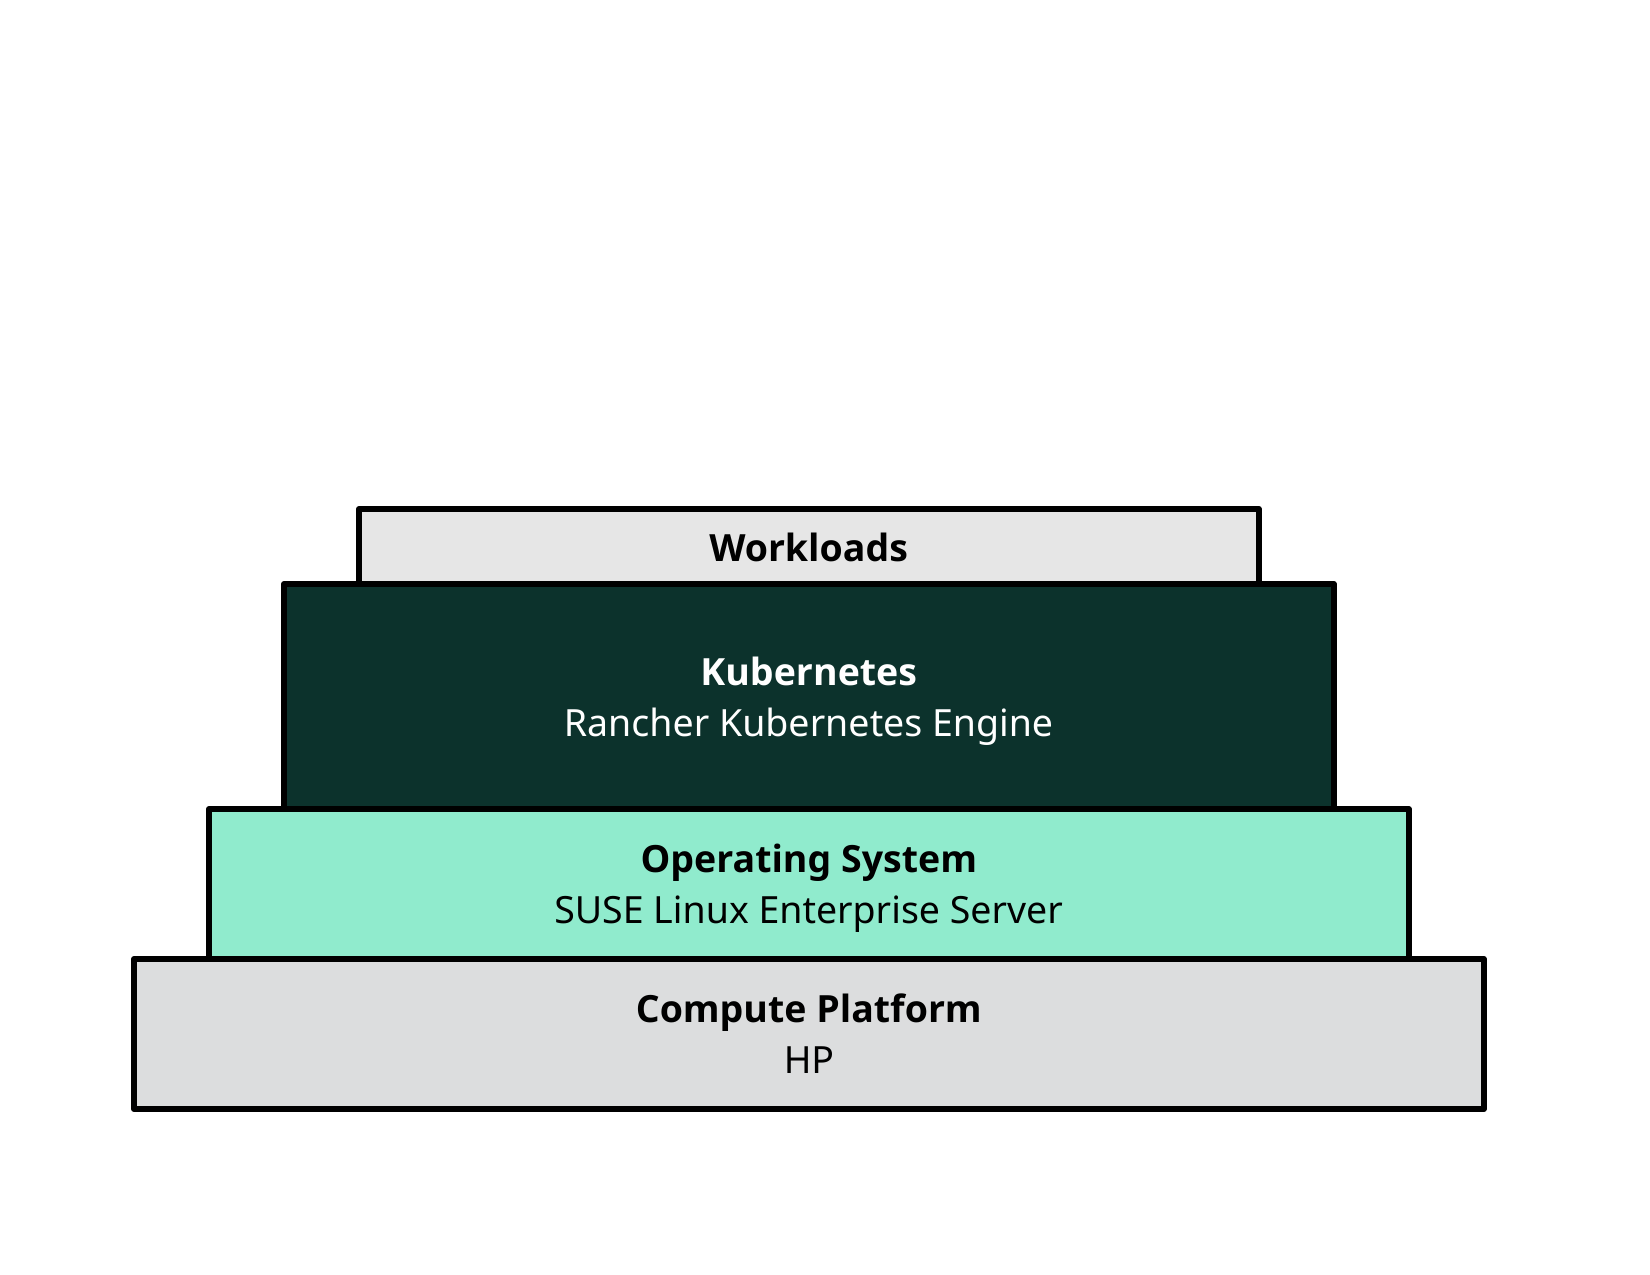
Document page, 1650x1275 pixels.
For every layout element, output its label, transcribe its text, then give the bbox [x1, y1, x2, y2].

text_box Compute Platform HP [133, 958, 1484, 1109]
text_box Operating System SUSE Linux Enterprise Server [208, 809, 1409, 960]
text_box Kubernetes Rancher Kubernetes Engine [283, 583, 1334, 809]
text_box Workloads [358, 508, 1259, 584]
